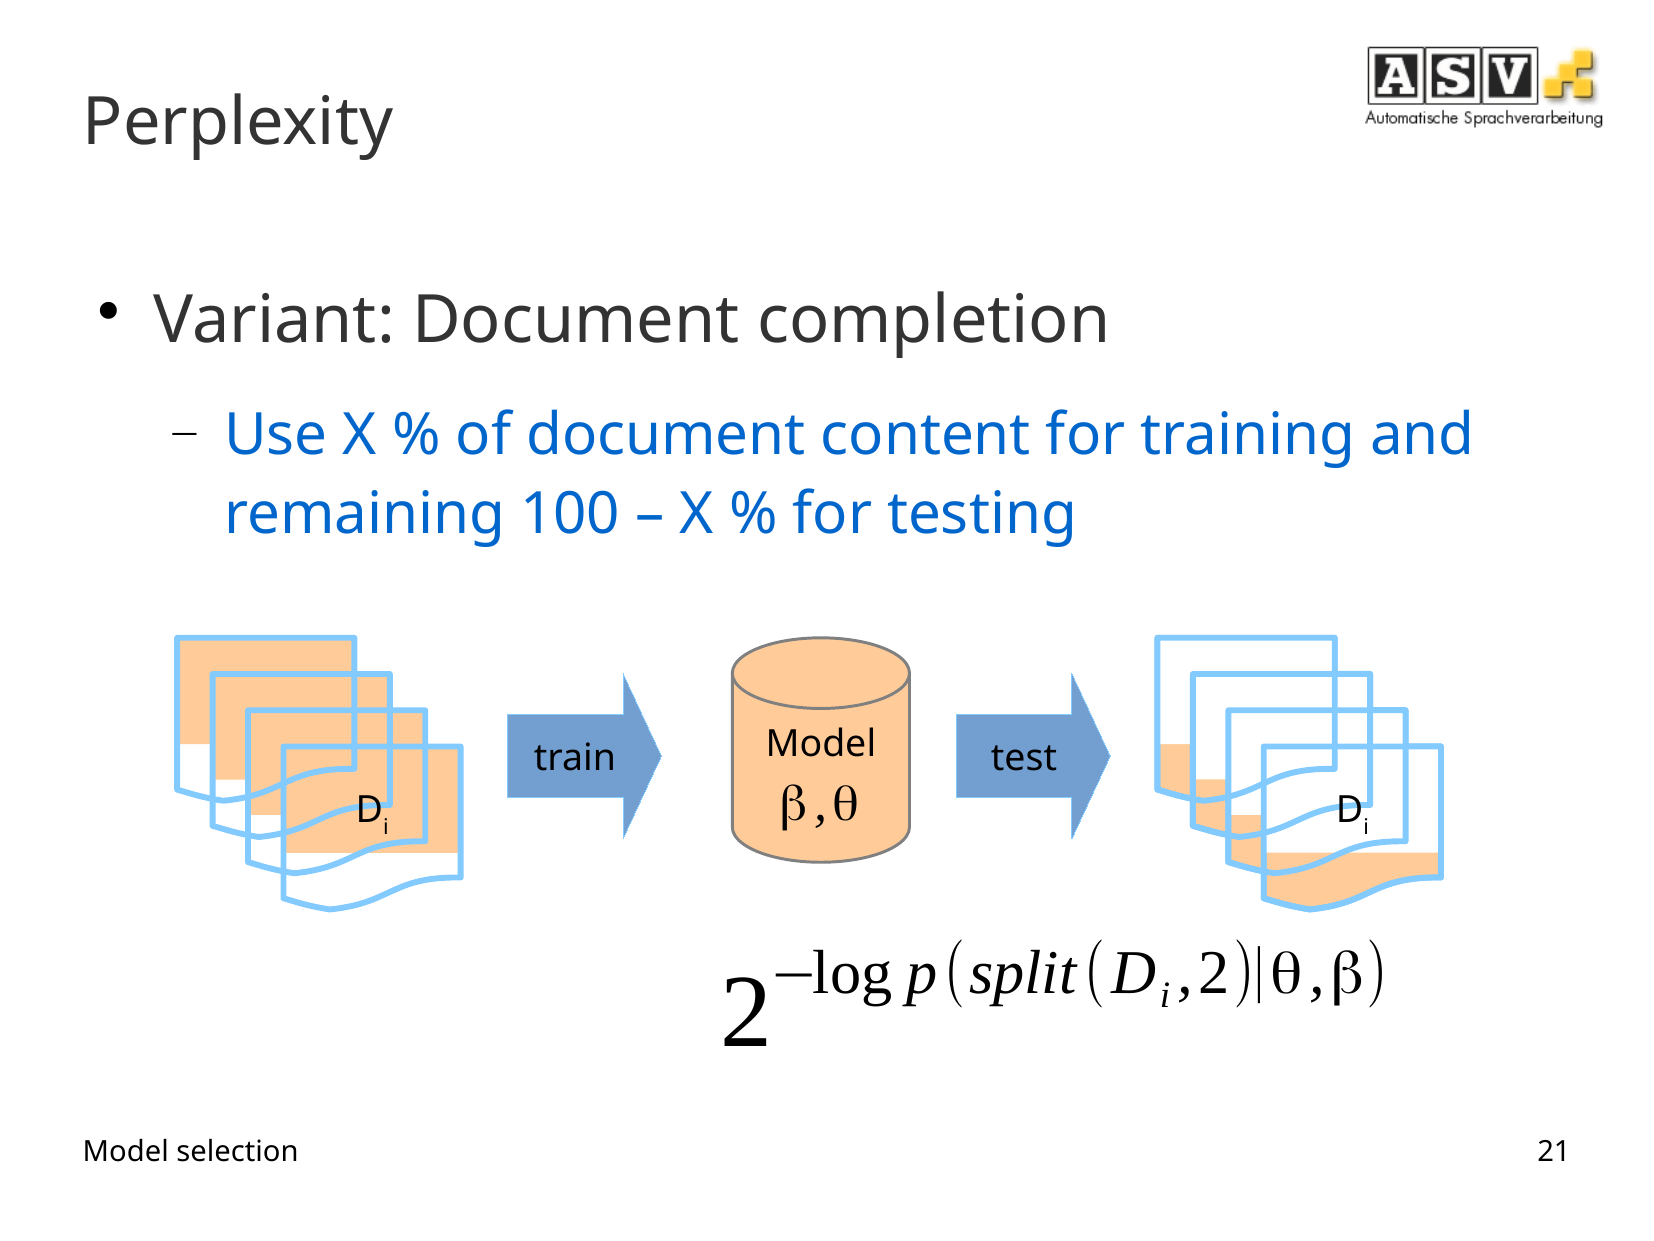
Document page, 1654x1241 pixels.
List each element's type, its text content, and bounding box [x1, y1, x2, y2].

title Perplexity [82, 49, 1347, 189]
text_box [1338, 677, 1367, 707]
text_box [1196, 801, 1225, 831]
text_box [358, 714, 386, 746]
chart [714, 937, 1394, 1069]
text_box Di [1263, 746, 1442, 910]
text_box test [956, 673, 1111, 839]
text_box [1232, 788, 1263, 833]
text_box [1338, 714, 1367, 746]
text_box [1374, 714, 1402, 746]
text_box train [507, 673, 662, 839]
text_box [1196, 677, 1331, 797]
list Variant: Document completion Use X % of document content for training and remaining 100 – X % for testing [82, 271, 1538, 697]
text_box Model [732, 637, 910, 863]
text_box [216, 677, 351, 780]
text_box [181, 641, 351, 745]
chart [773, 773, 866, 833]
text_box [251, 714, 351, 792]
text_box [1161, 641, 1331, 794]
text_box Di [283, 746, 461, 910]
text_box [1232, 837, 1263, 867]
text_box [393, 714, 422, 746]
text_box [1232, 714, 1331, 792]
picture [1364, 43, 1605, 129]
text_box [251, 788, 283, 815]
text_box [358, 677, 386, 707]
